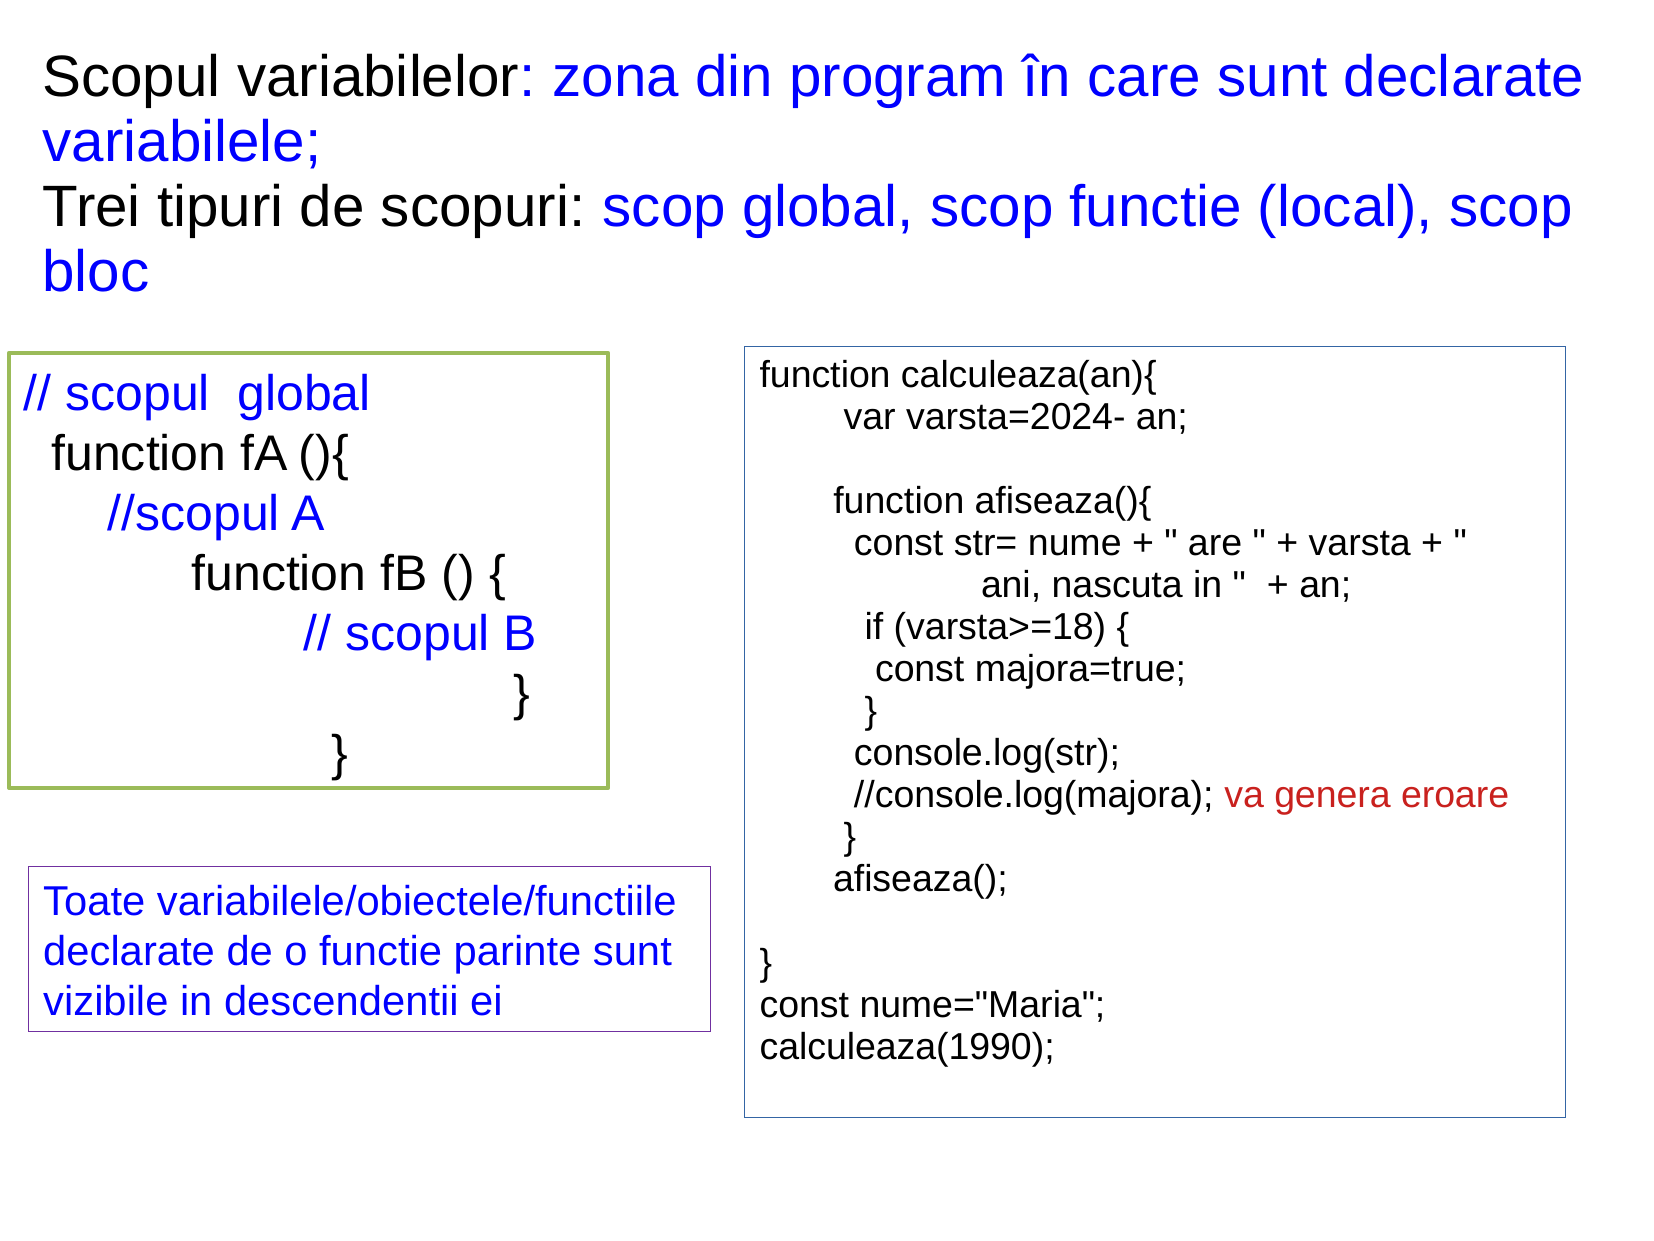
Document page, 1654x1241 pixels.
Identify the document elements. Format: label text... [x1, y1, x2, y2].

text_box Scopul variabilelor: zona din program în care sunt declarate variabilele; Trei tipuri de scopuri: scop global, scop functie (local), scop bloc [27, 35, 1622, 311]
text_box function calculeaza(an){ var varsta=2024- an; function afiseaza(){ const str= nume + " are " + varsta + " ani, nascuta in " + an; if (varsta>=18) { const majora=true; } console.log(str); //console.log(majora); va genera eroare } afiseaza(); } const nume="Maria"; calculeaza(1990); [744, 346, 1566, 1118]
text_box Toate variabilele/obiectele/functiile declarate de o functie parinte sunt vizibile in descendentii ei [28, 866, 711, 1032]
text_box // scopul global function fA (){ //scopul A function fB () { // scopul B } } [8, 352, 609, 788]
